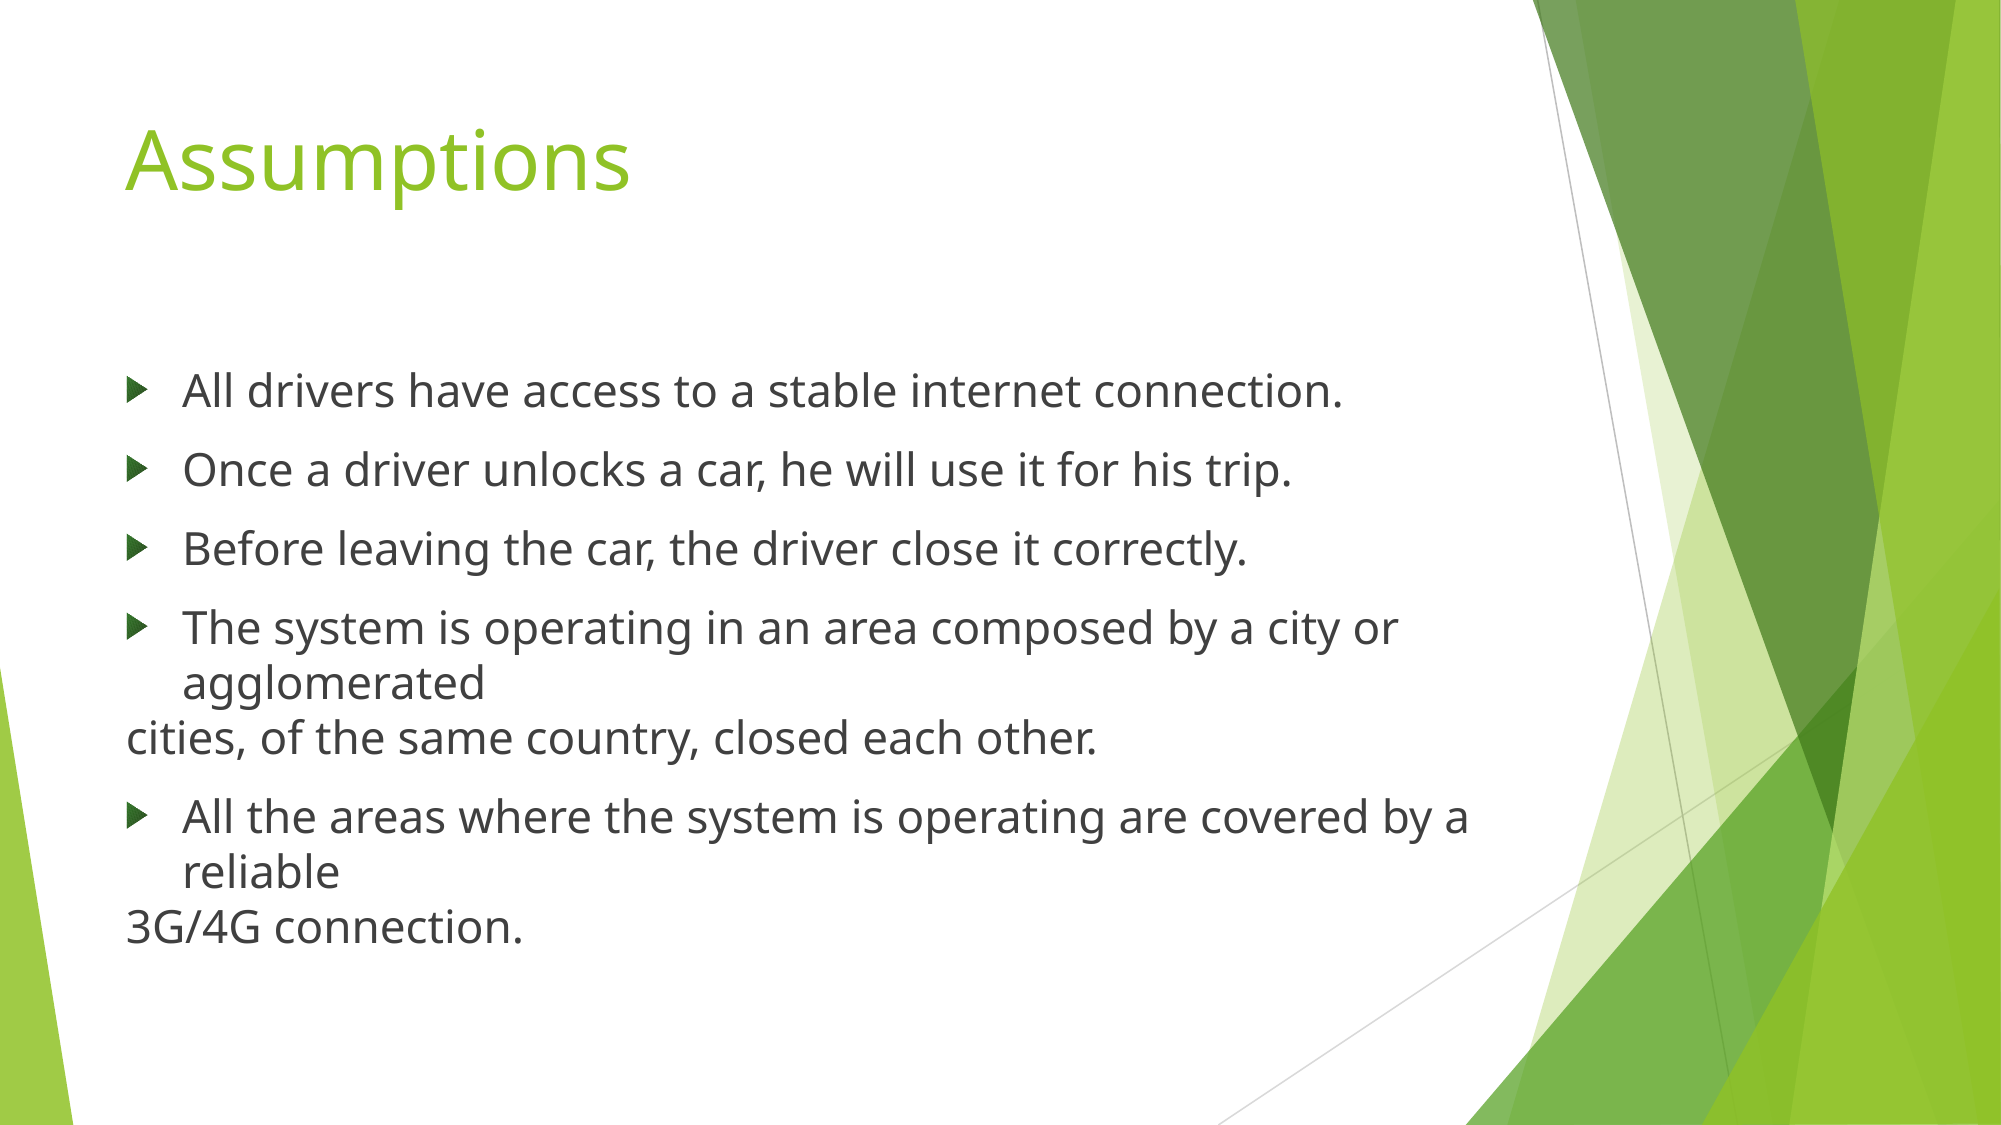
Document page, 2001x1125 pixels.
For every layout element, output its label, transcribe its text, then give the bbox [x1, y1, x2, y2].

list All drivers have access to a stable internet connection. Once a driver unlocks a car, he will use it for his trip. Before leaving the car, the driver close it correctly. The system is operating in an area composed by a city or agglomerated cities, of the same country, closed each other. All the areas where the system is operating are covered by a reliable 3G/4G connection. [111, 354, 1522, 992]
title Assumptions [111, 99, 1522, 317]
